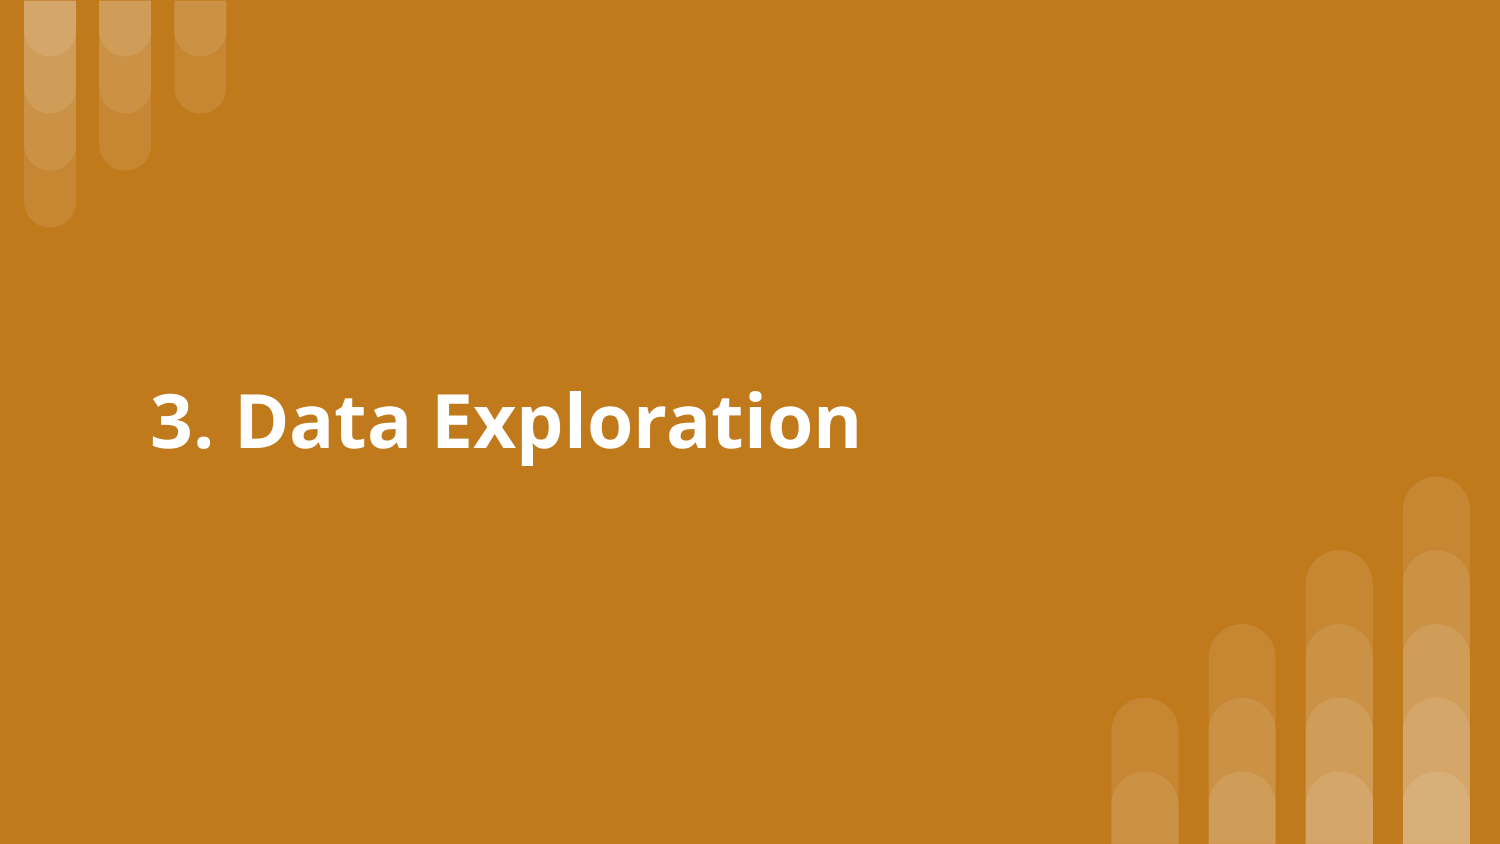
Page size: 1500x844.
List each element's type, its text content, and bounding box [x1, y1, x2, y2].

title 3. Data Exploration [135, 264, 1097, 572]
